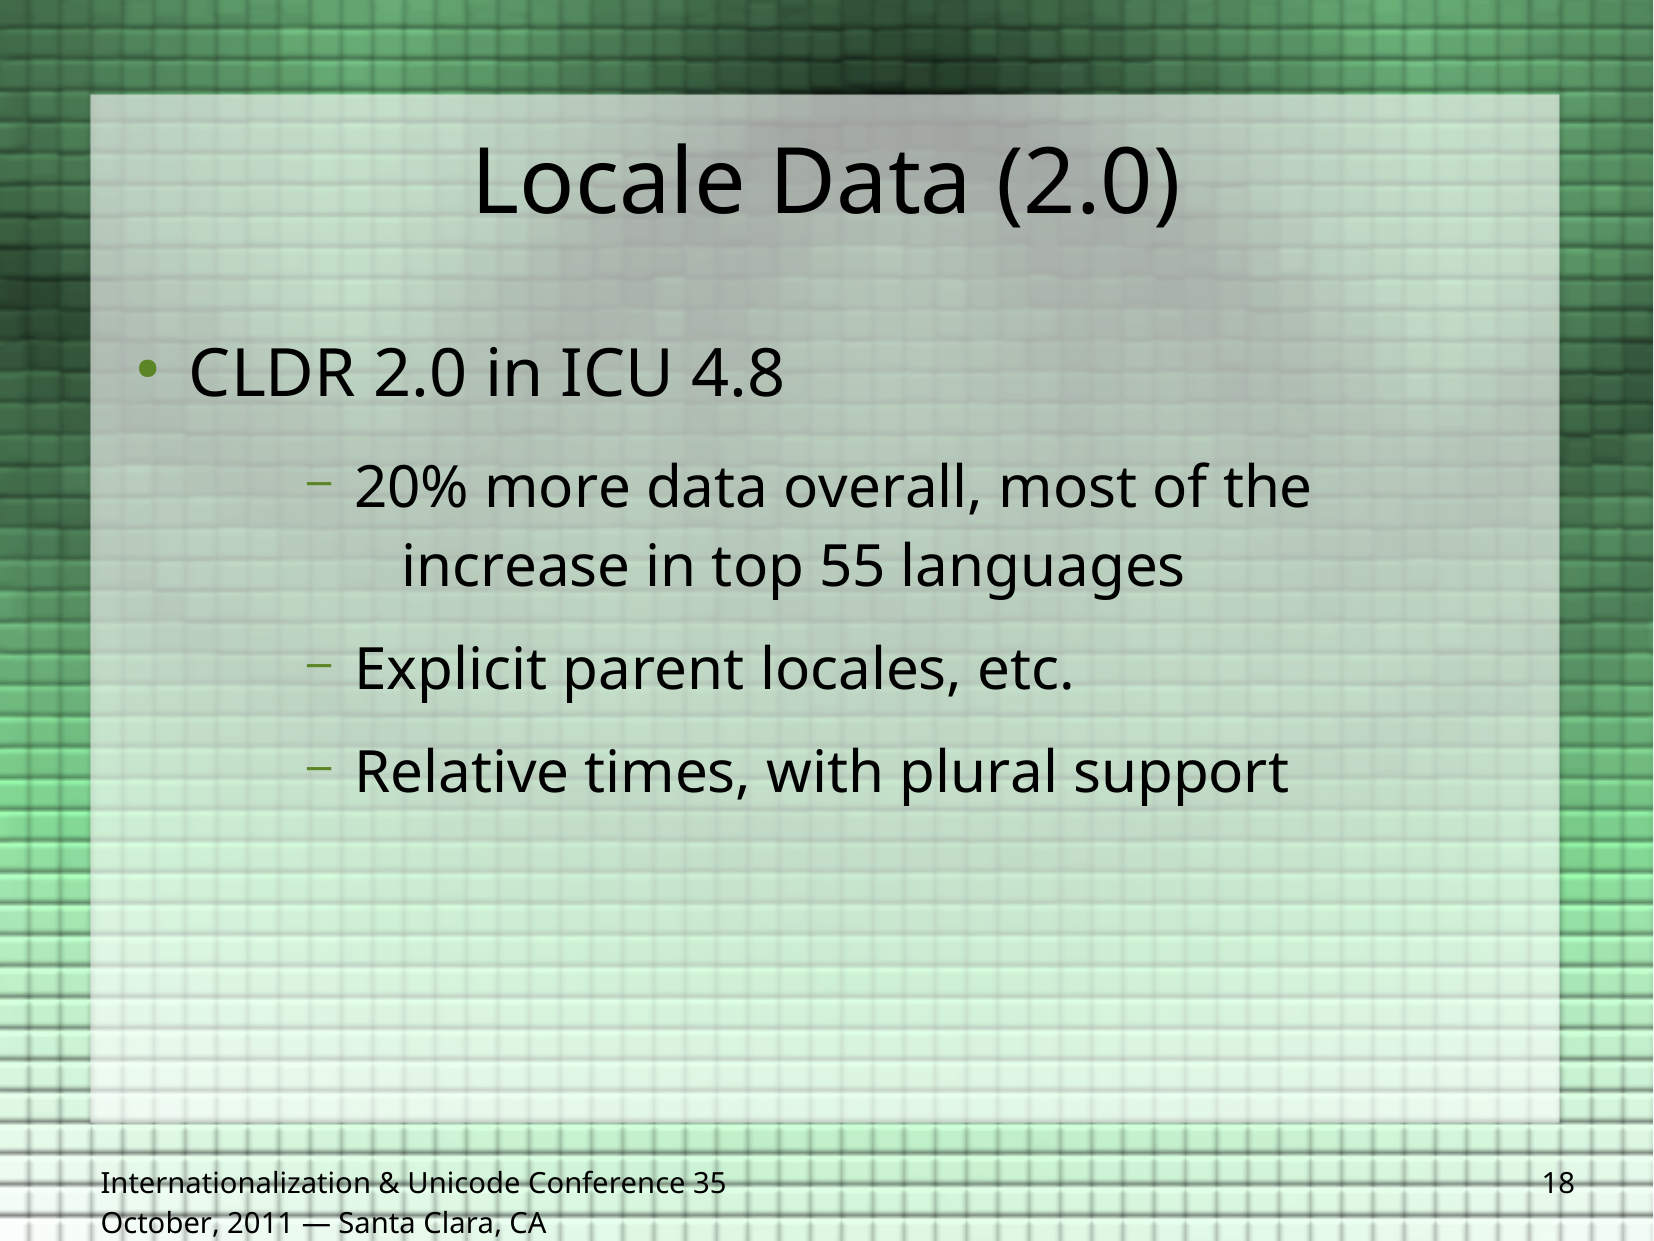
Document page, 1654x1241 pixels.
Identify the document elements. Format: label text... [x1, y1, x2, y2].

title Locale Data (2.0) [88, 90, 1565, 266]
list CLDR 2.0 in ICU 4.8 20% more data overall, most of the increase in top 55 languages Explicit parent locales, etc. Relative times, with plural support [118, 324, 1535, 1093]
picture [0, 0, 1654, 1241]
